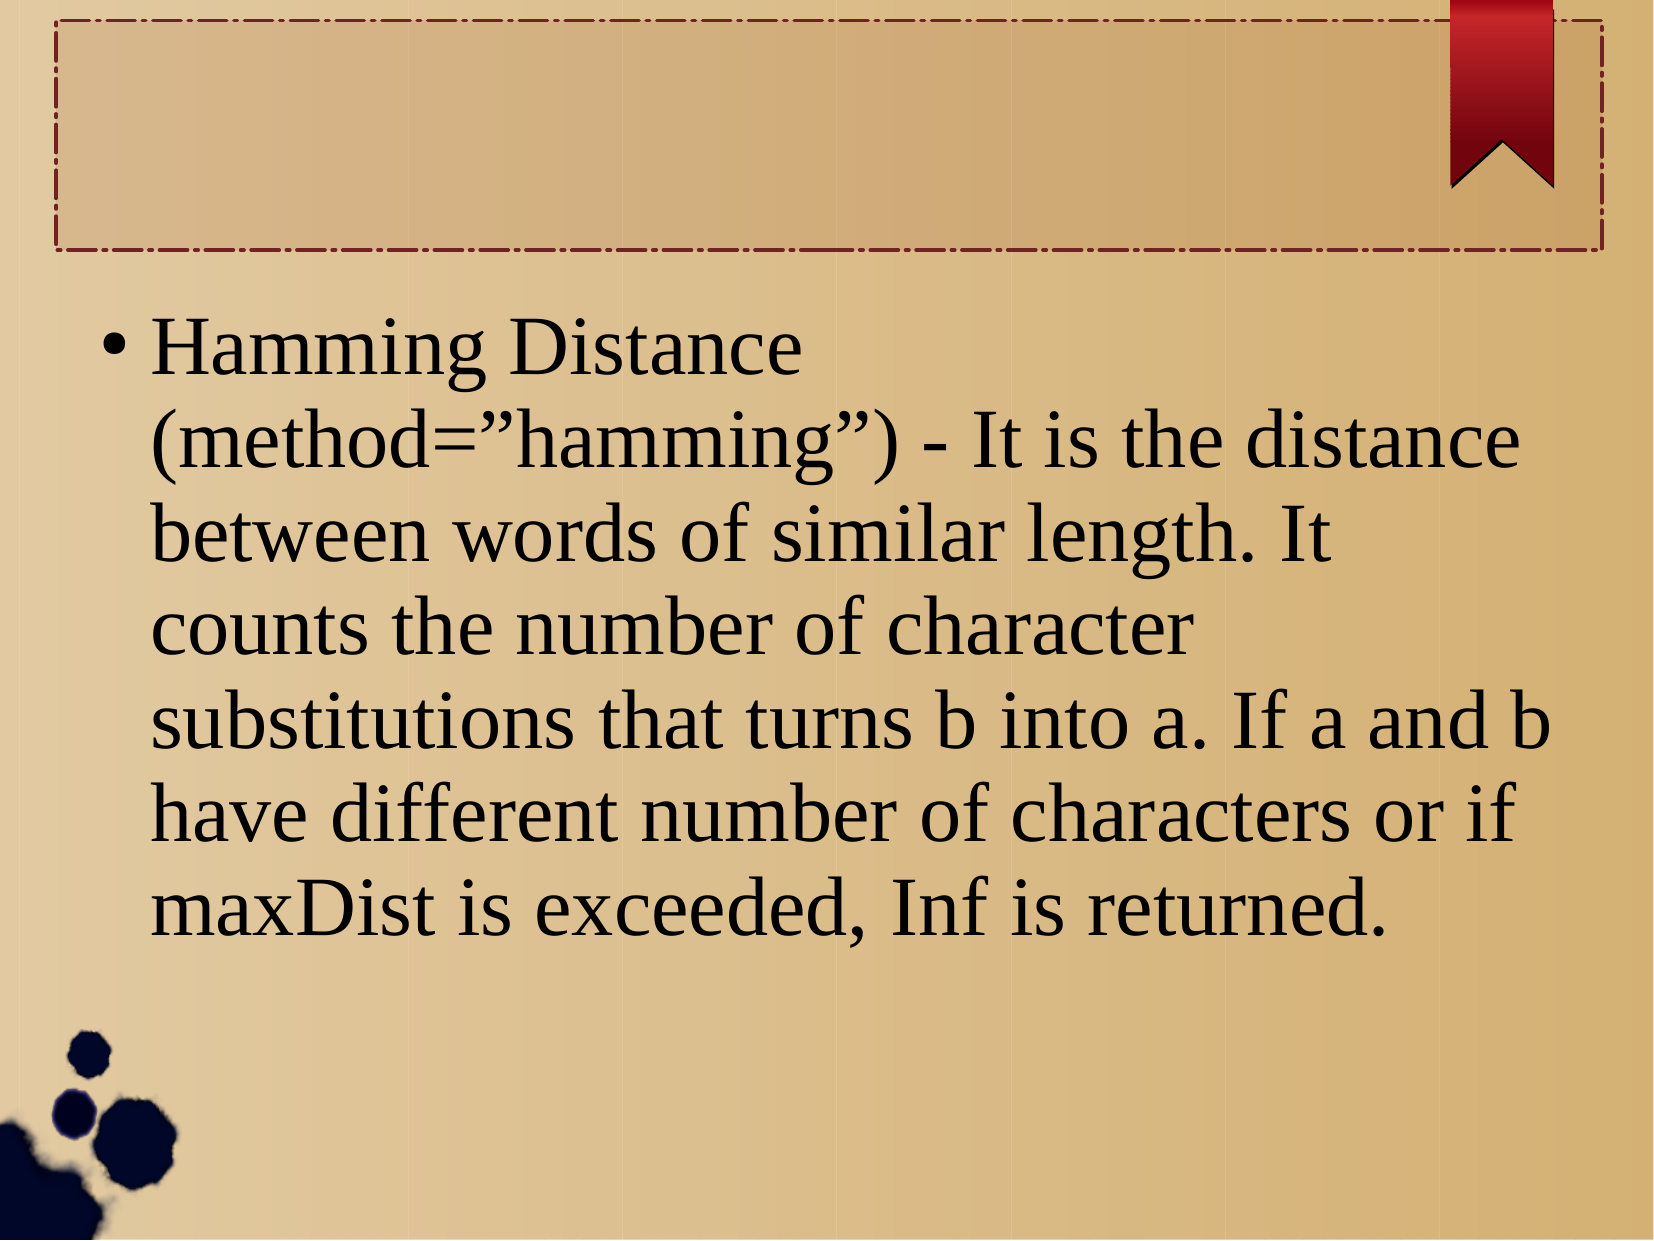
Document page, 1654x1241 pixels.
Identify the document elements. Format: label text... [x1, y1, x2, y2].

list Hamming Distance (method=”hamming”) - It is the distance between words of similar length. It counts the number of character substitutions that turns b into a. If a and b have different number of characters or if maxDist is exceeded, Inf is returned. [82, 299, 1571, 1019]
